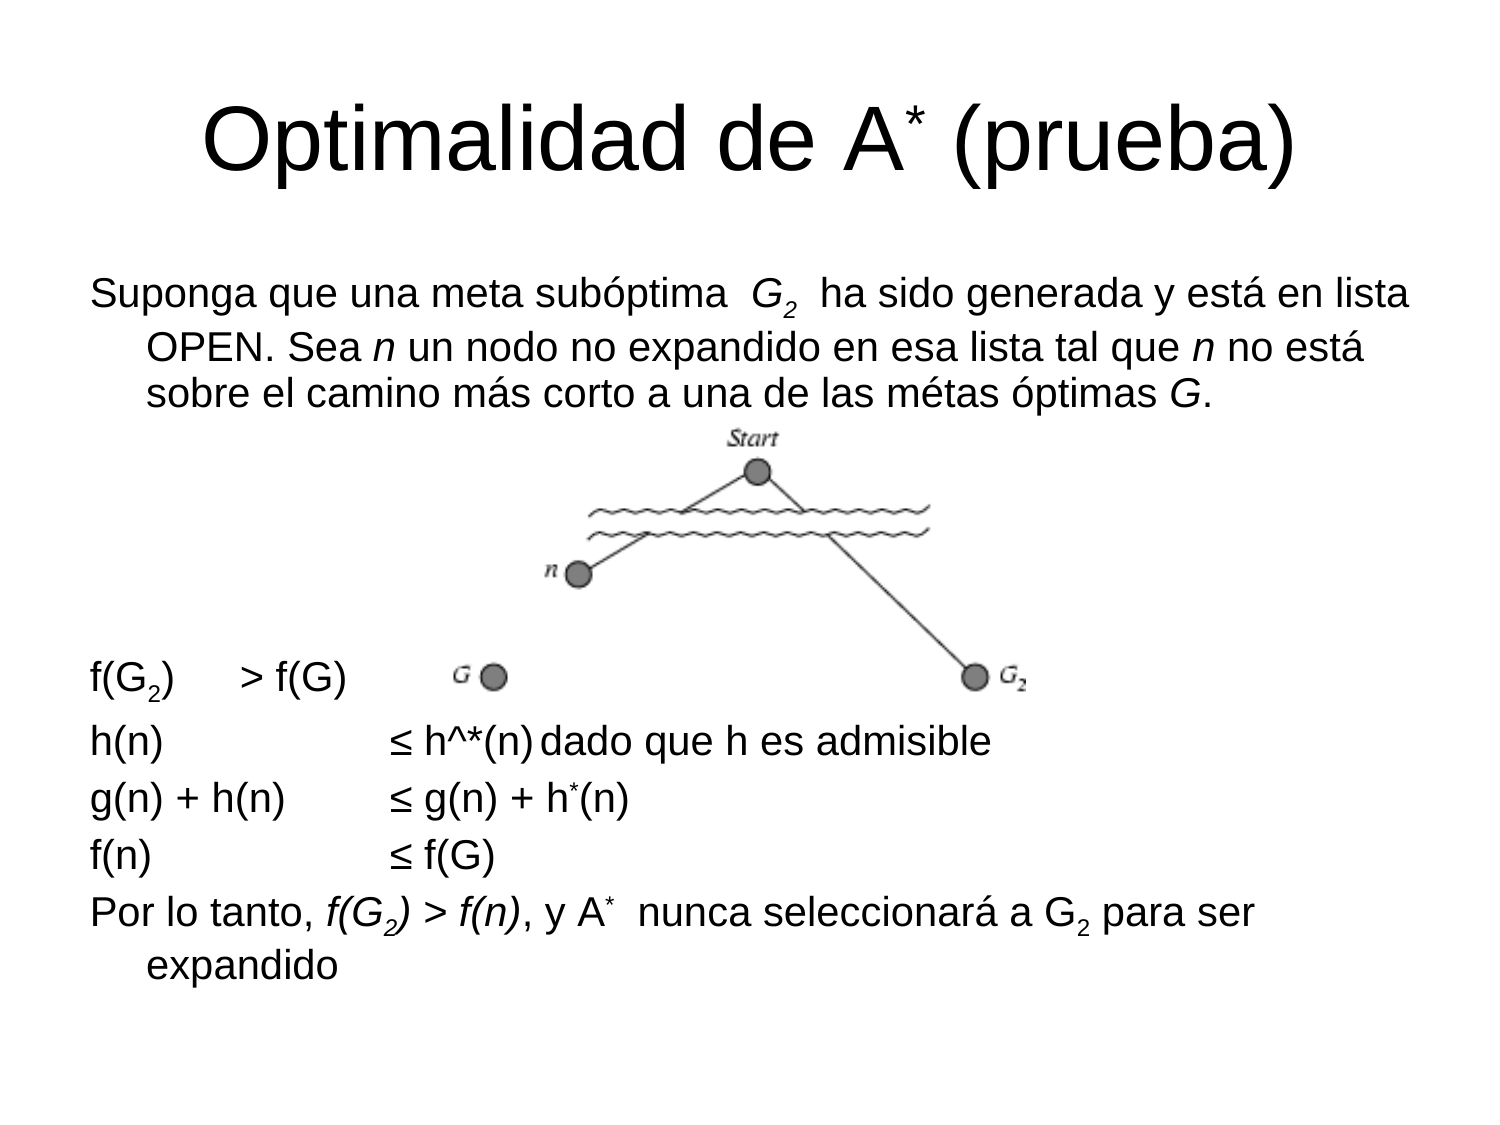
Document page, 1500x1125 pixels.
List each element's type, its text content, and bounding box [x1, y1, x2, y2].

title Optimalidad de A* (prueba) [75, 45, 1426, 233]
list Suponga que una meta subóptima G2 ha sido generada y está en lista OPEN. Sea n un nodo no expandido en esa lista tal que n no está sobre el camino más corto a una de las métas óptimas G. f(G2) > f(G) por lo anterior h(n) ≤ h^*(n) dado que h es admisible g(n) + h(n) ≤ g(n) + h*(n) f(n) ≤ f(G) Por lo tanto, f(G2) > f(n), y A* nunca seleccionará a G2 para ser expandido [75, 262, 1426, 1069]
picture [450, 424, 1026, 700]
